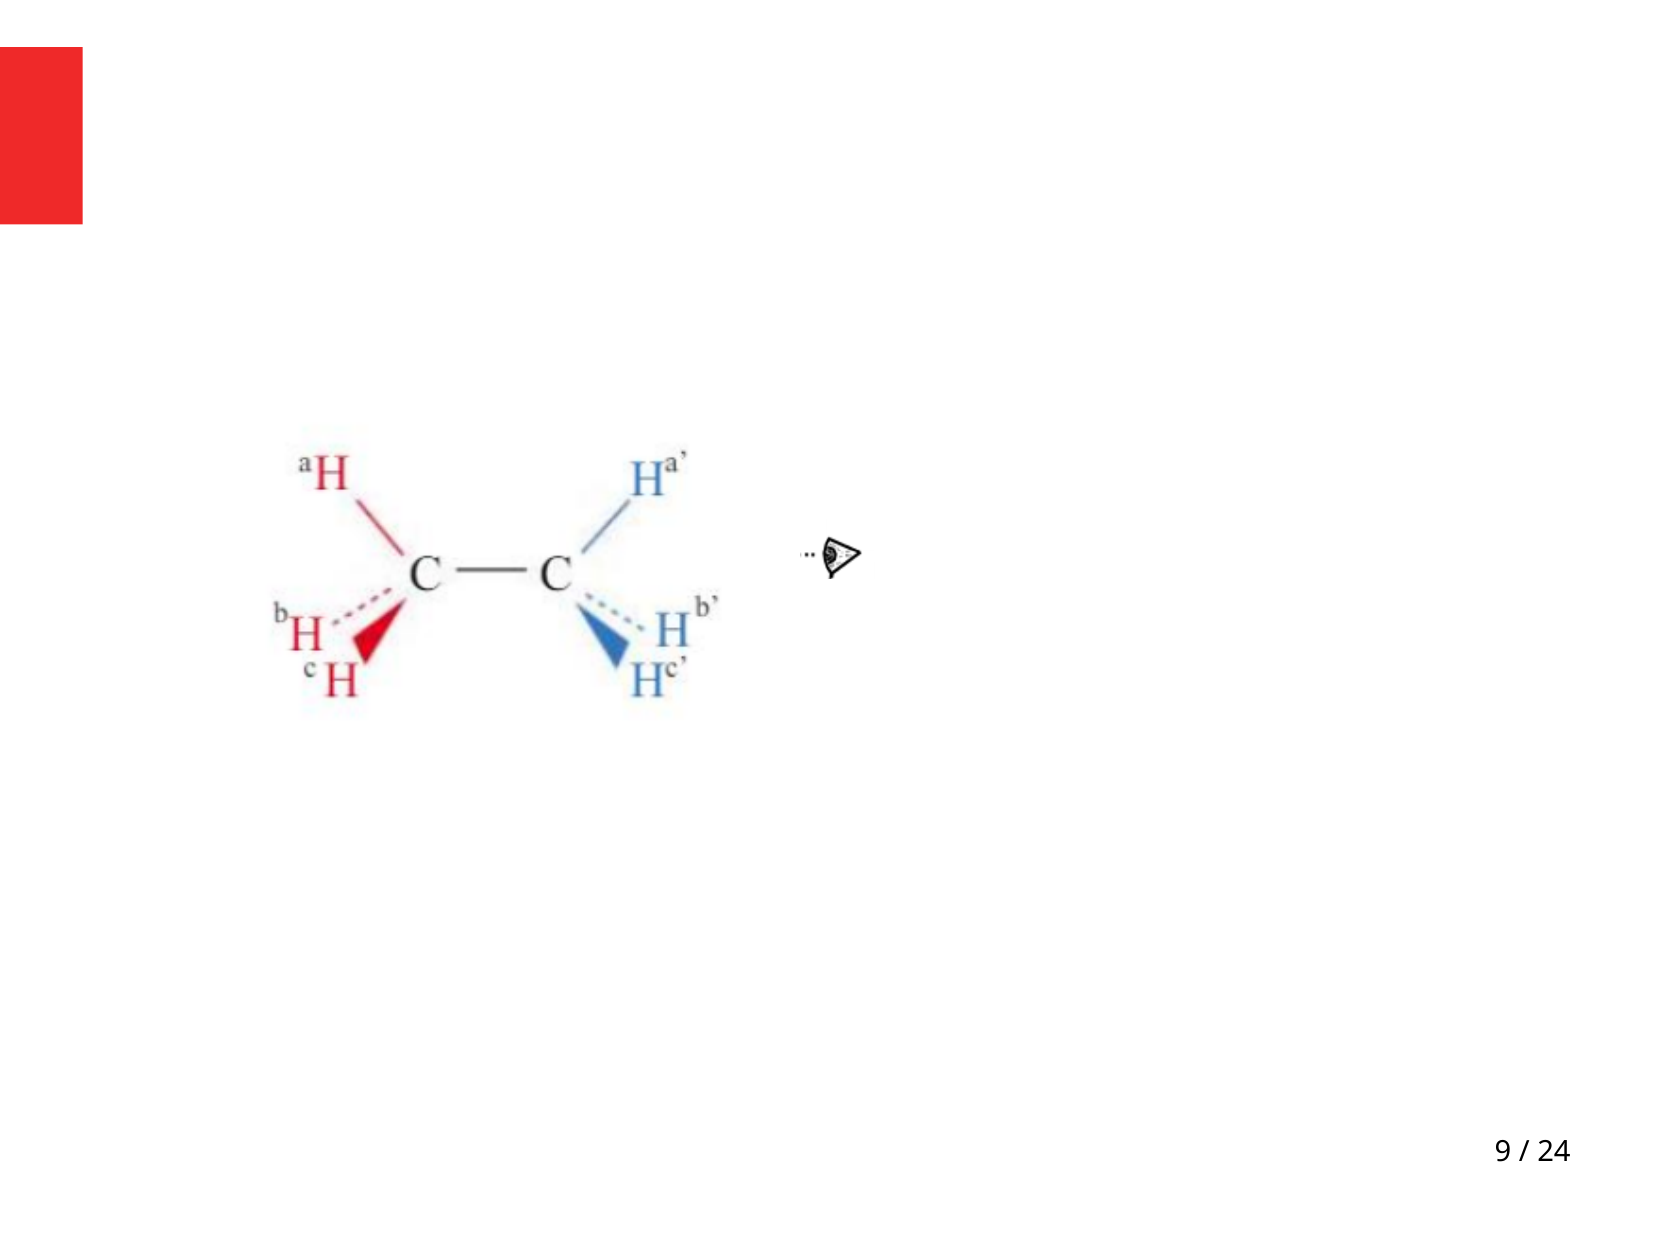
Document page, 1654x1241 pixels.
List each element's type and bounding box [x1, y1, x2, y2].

picture [800, 519, 875, 579]
picture [248, 420, 733, 721]
